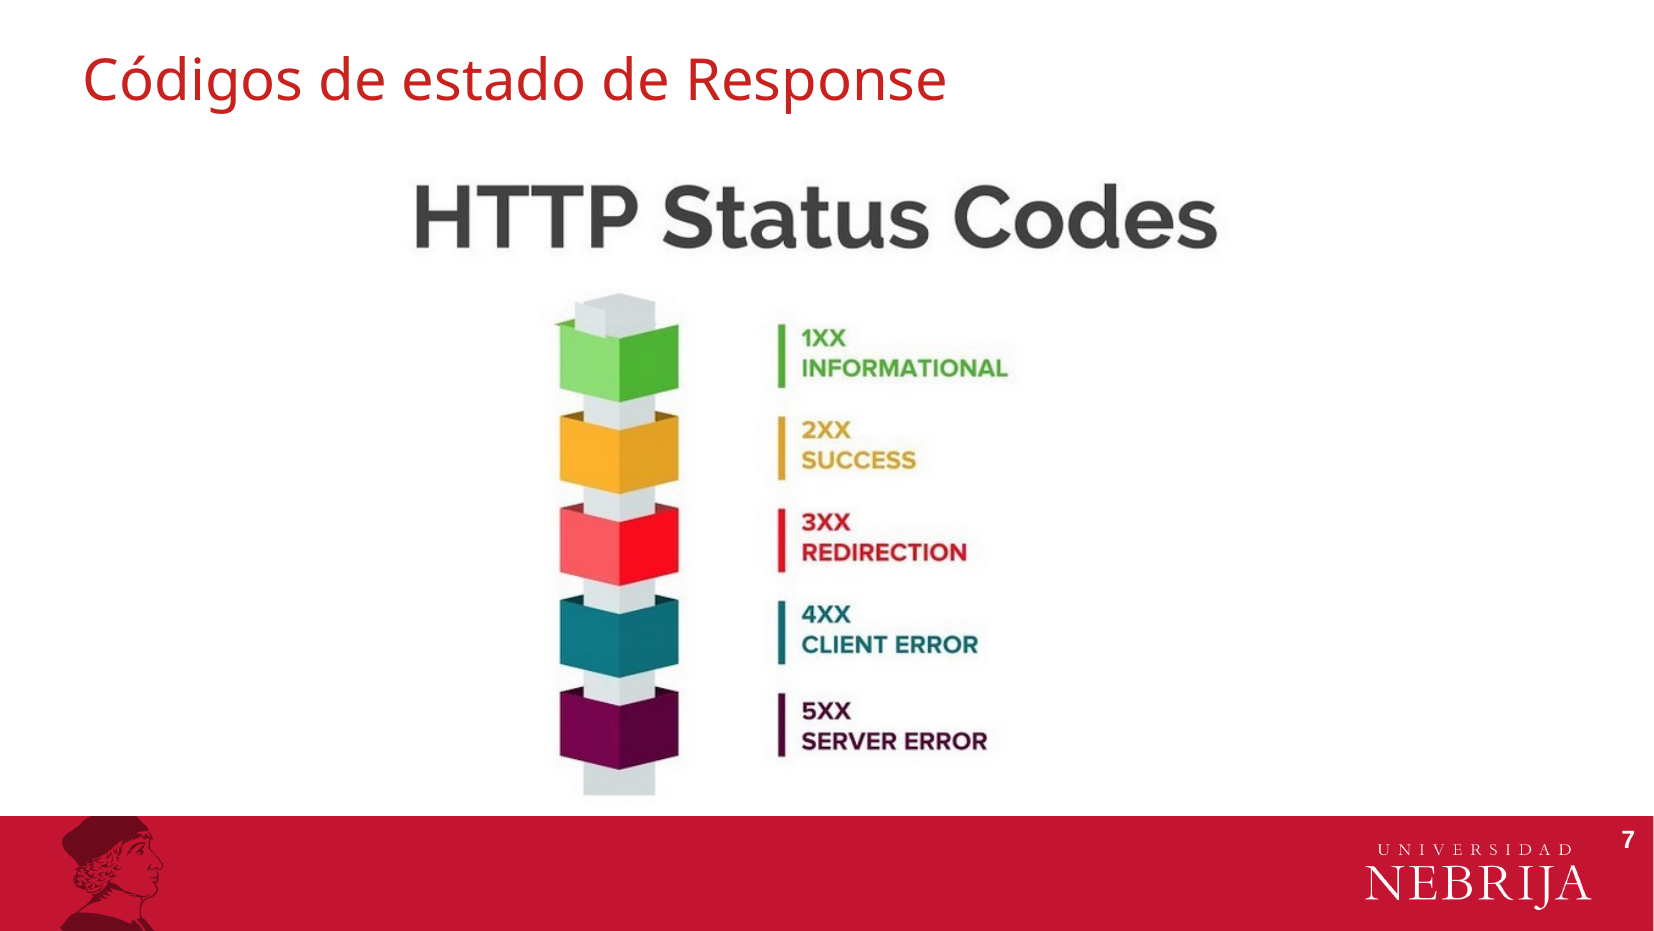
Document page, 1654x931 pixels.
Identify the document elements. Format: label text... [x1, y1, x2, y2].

picture [396, 149, 1238, 814]
title Códigos de estado de Response [82, 0, 1571, 156]
picture [0, 816, 1654, 931]
